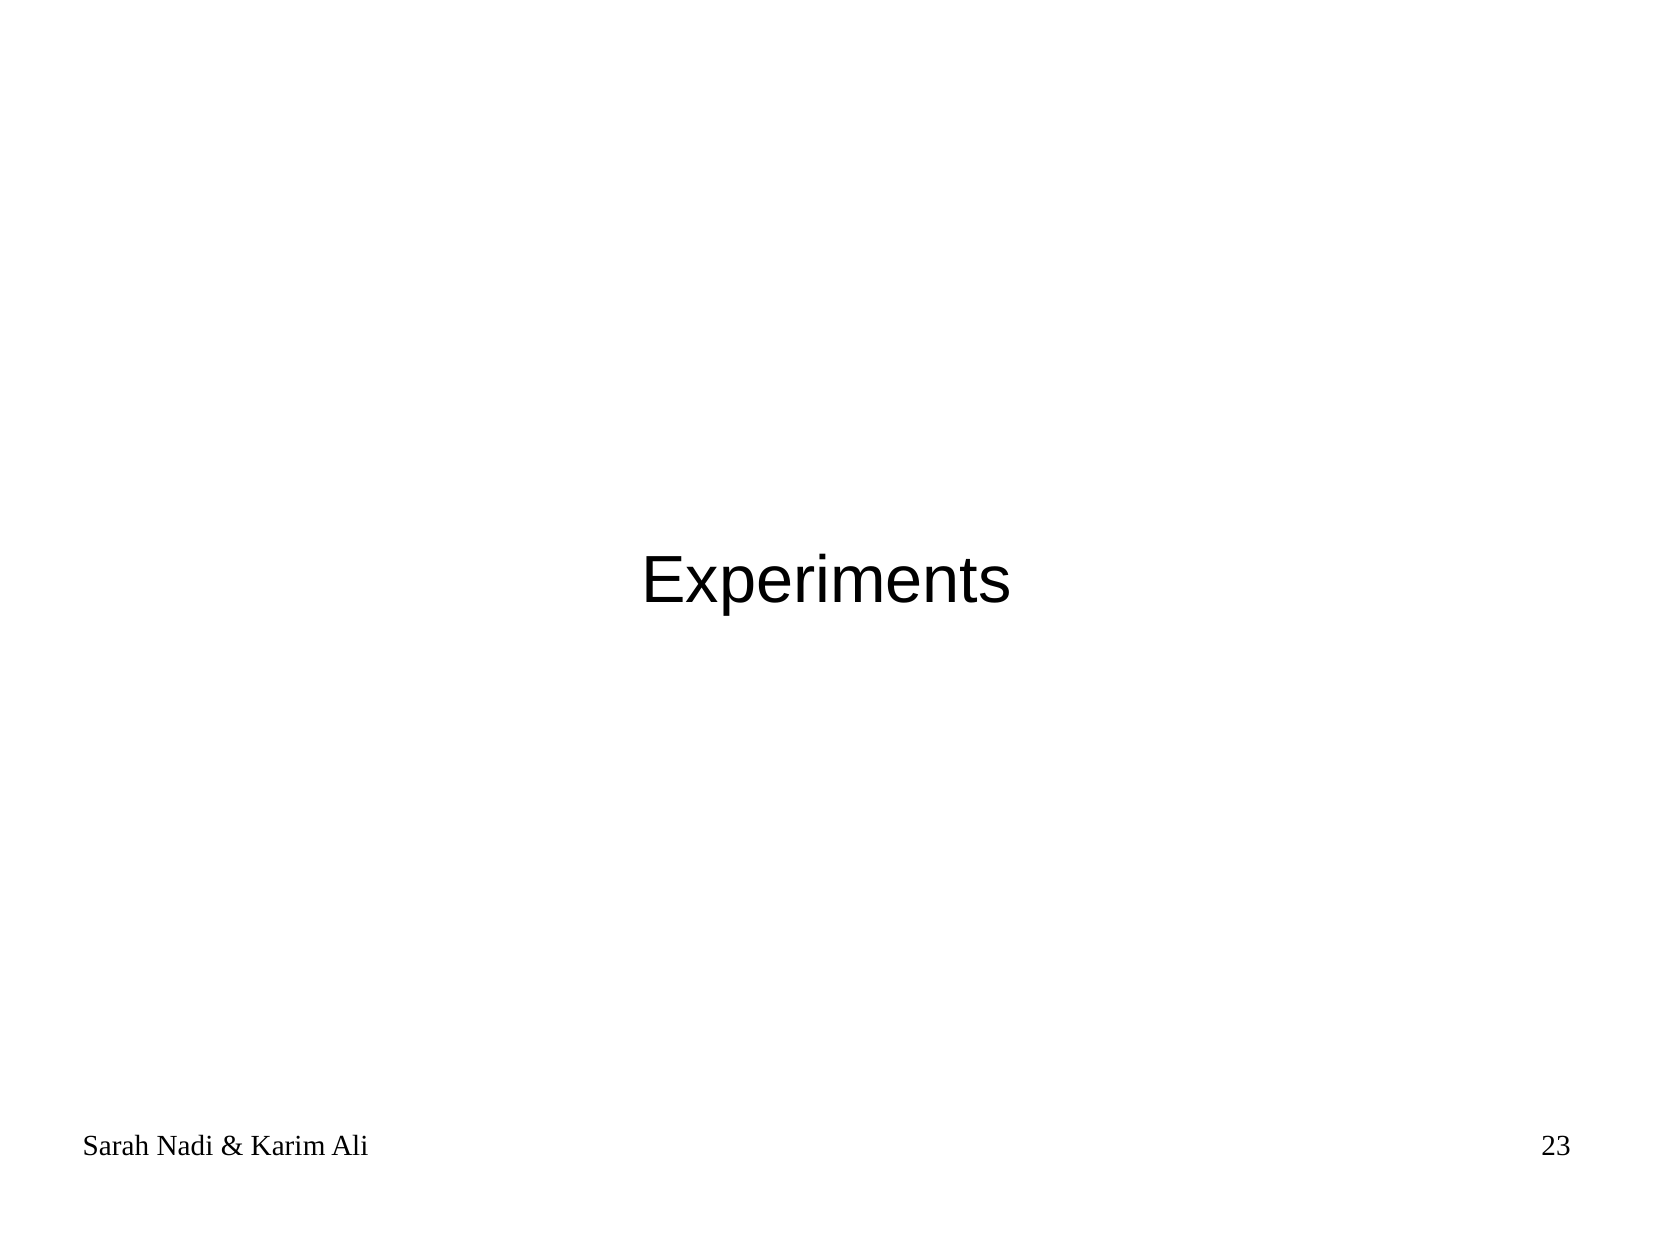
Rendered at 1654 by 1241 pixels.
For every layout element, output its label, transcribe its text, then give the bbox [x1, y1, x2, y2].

subtitle Experiments [82, 49, 1571, 1109]
